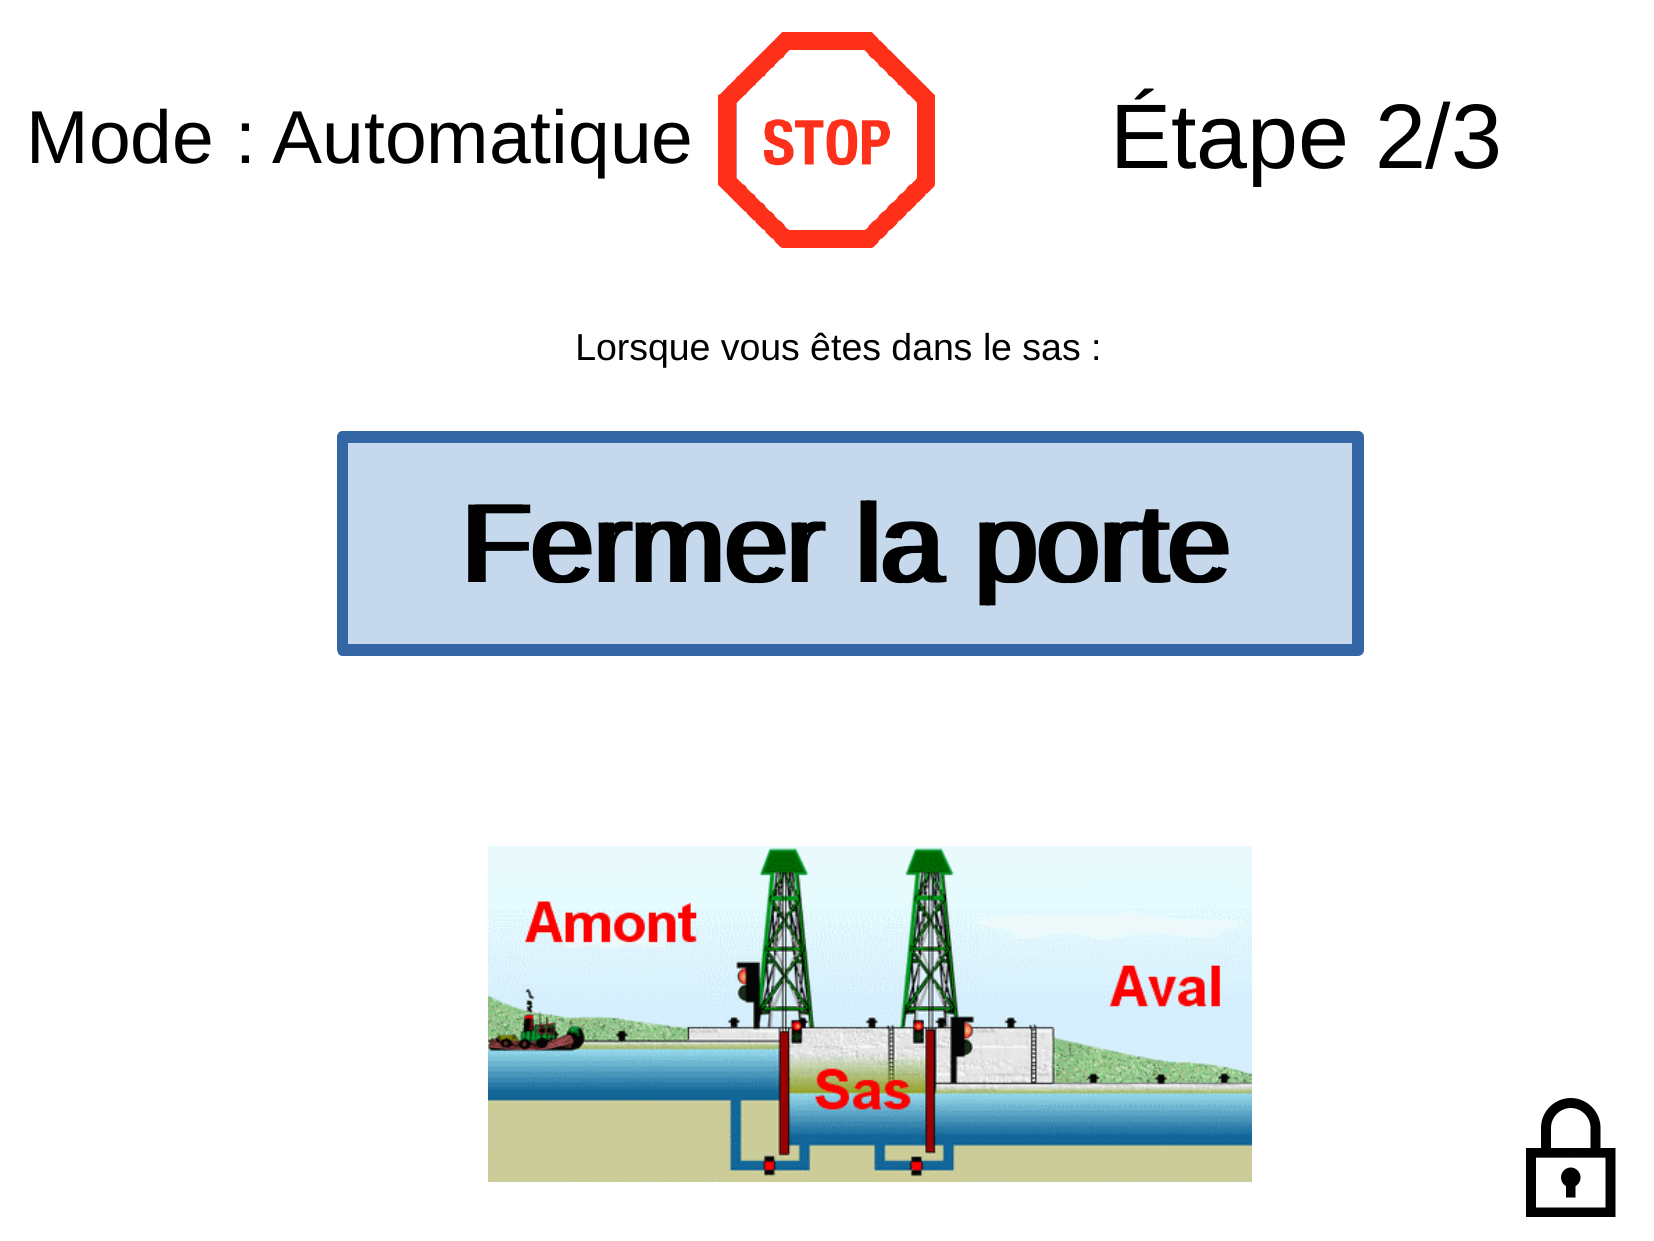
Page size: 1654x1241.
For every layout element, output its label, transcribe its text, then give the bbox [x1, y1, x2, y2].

text_box Étape 2/3 [1017, 78, 1596, 196]
text_box Mode : Automatique [11, 84, 721, 191]
text_box Lorsque vous êtes dans le sas : [330, 318, 1347, 376]
picture [718, 32, 935, 249]
picture [1511, 1098, 1630, 1217]
picture [488, 846, 1252, 1182]
text_box Fermer la porte [342, 437, 1359, 650]
text_box Fermer la porte [377, 473, 1312, 614]
